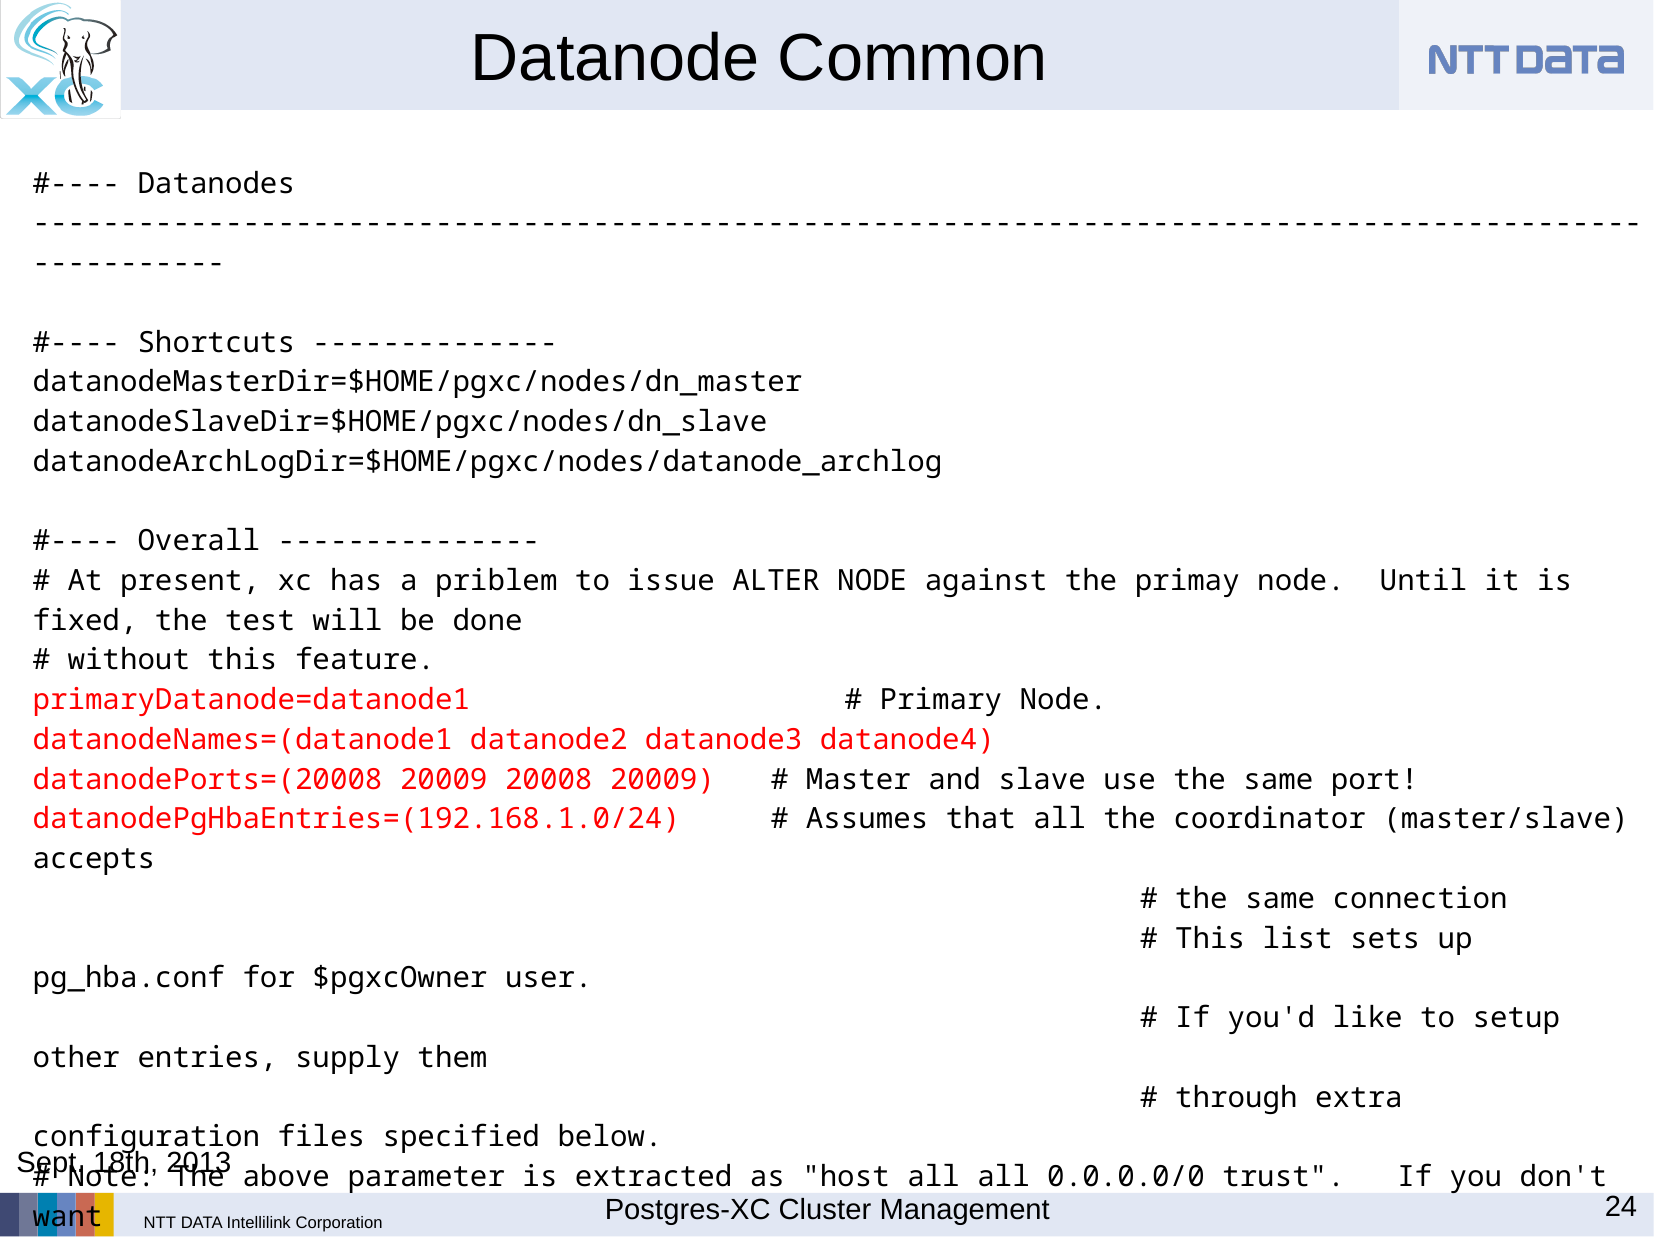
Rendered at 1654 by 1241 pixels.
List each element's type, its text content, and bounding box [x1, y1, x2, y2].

picture [1429, 45, 1624, 74]
picture [0, 0, 121, 119]
title Datanode Common [120, 3, 1399, 110]
text_box #---- Datanodes ------------------------------------------------------------------------------------------------------- #---- Shortcuts -------------- datanodeMasterDir=$HOME/pgxc/nodes/dn_master datanodeSlaveDir=$HOME/pgxc/nodes/dn_slave datanodeArchLogDir=$HOME/pgxc/nodes/datanode_archlog #---- Overall --------------- # At present, xc has a priblem to issue ALTER NODE against the primay node. Until it is fixed, the test will be done # without this feature. primaryDatanode=datanode1 # Primary Node. datanodeNames=(datanode1 datanode2 datanode3 datanode4) datanodePorts=(20008 20009 20008 20009) # Master and slave use the same port! datanodePgHbaEntries=(192.168.1.0/24) # Assumes that all the coordinator (master/slave) accepts # the same connection # This list sets up pg_hba.conf for $pgxcOwner user. # If you'd like to setup other entries, supply them # through extra configuration files specified below. # Note: The above parameter is extracted as "host all all 0.0.0.0/0 trust". If you don't want # such setups, specify the value () to this variable and suplly what you want using datanodeExtraPgHba # and/or datanodeSpecificExtraPgHba variables. [17, 154, 1654, 1004]
